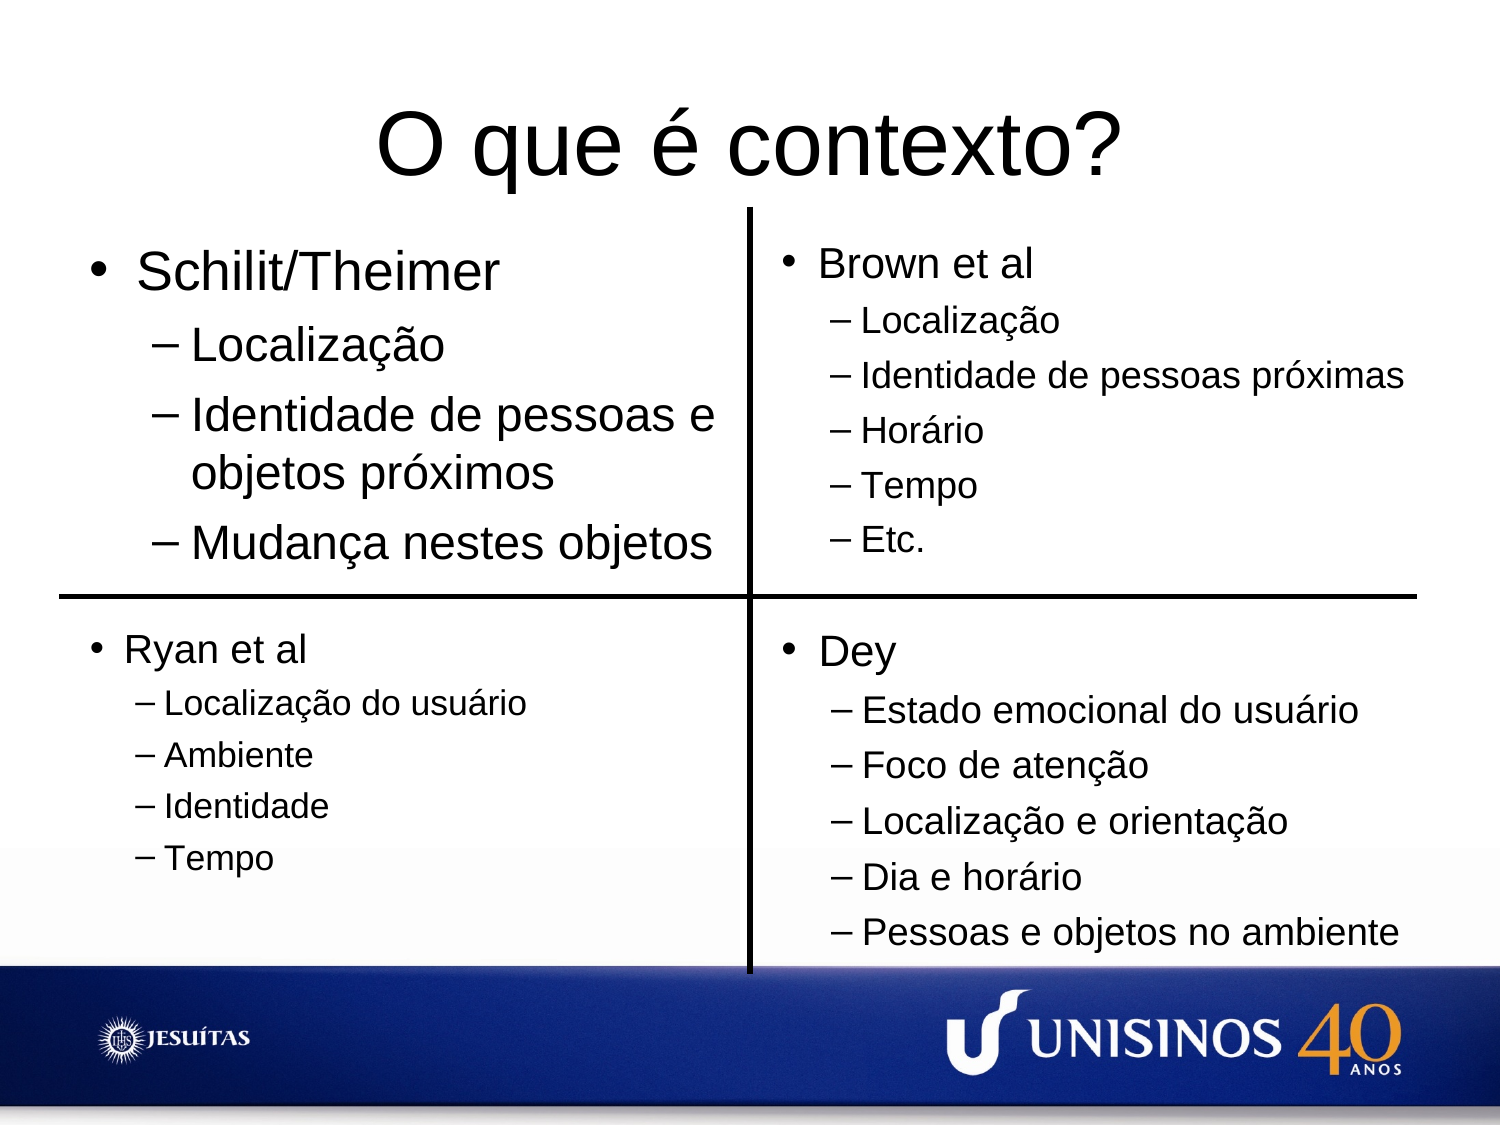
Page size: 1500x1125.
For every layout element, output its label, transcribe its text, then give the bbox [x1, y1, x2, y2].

picture [0, 848, 1500, 1125]
list Dey Estado emocional do usuário Foco de atenção Localização e orientação Dia e horário Pessoas e objetos no ambiente [766, 614, 1426, 969]
title O que é contexto? [75, 45, 1426, 233]
list Ryan et al Localização do usuário Ambiente Identidade Tempo [75, 614, 734, 886]
list Schilit/Theimer Localização Identidade de pessoas e objetos próximos Mudança nestes objetos [75, 227, 734, 582]
list Brown et al Localização Identidade de pessoas próximas Horário Tempo Etc. [766, 227, 1426, 582]
